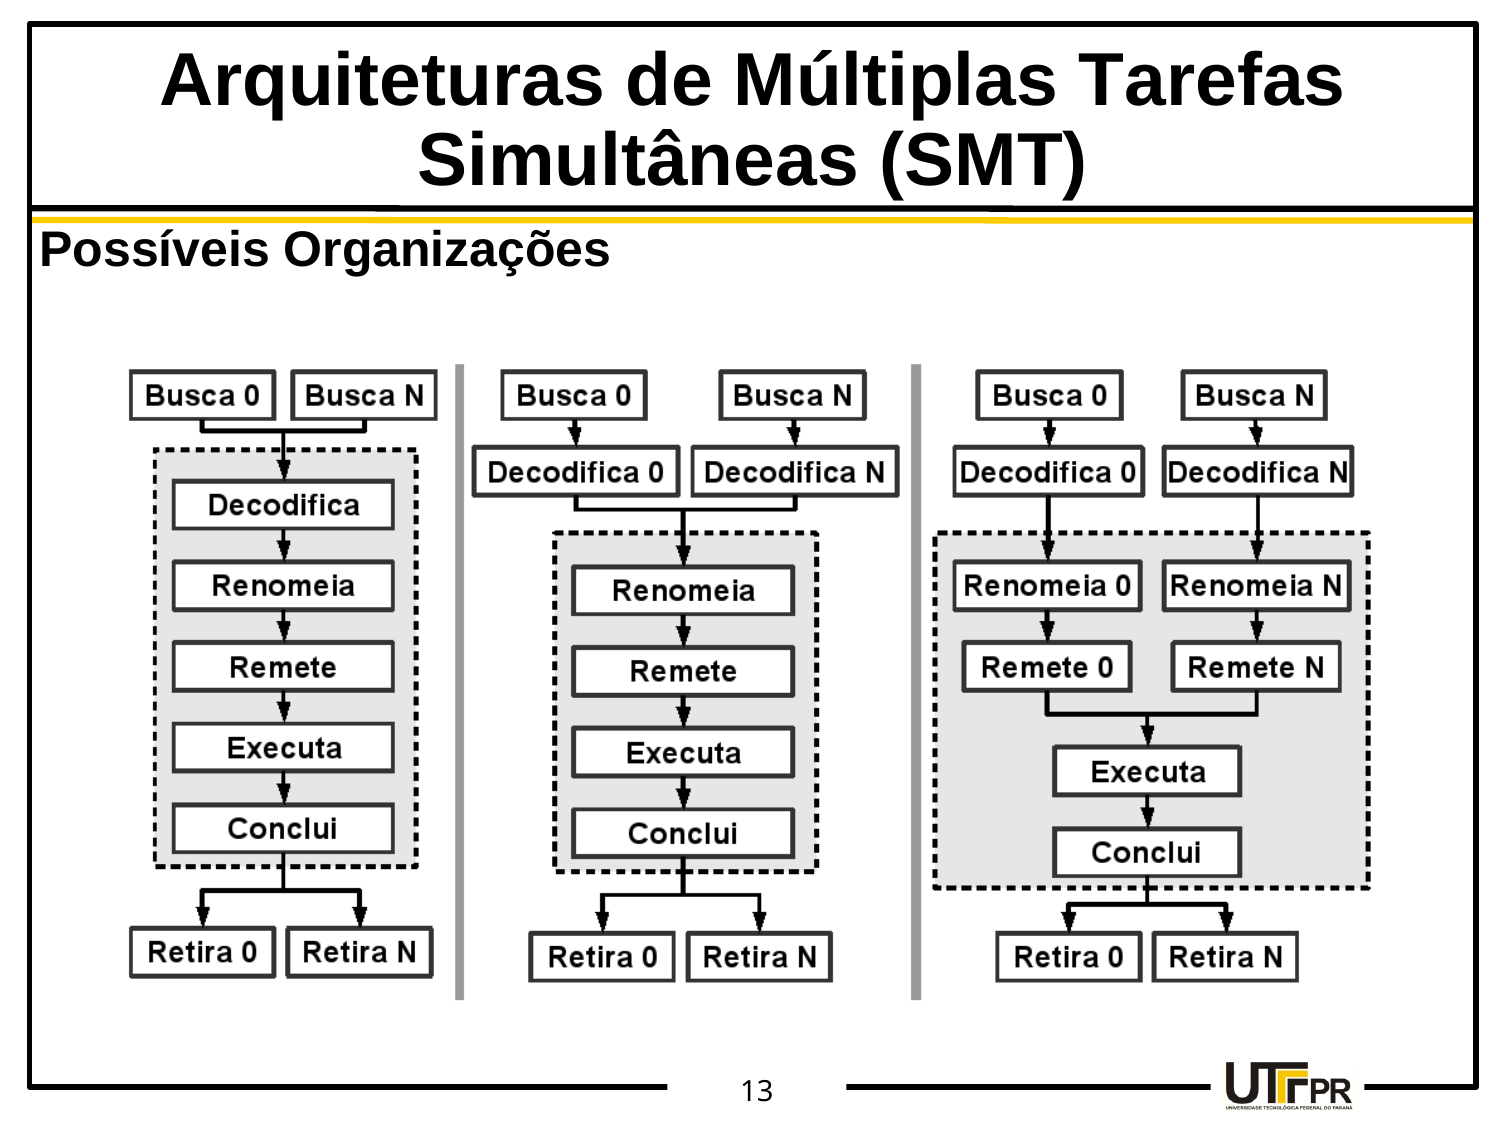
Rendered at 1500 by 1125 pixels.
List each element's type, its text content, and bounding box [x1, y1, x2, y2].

picture [1225, 1062, 1353, 1110]
title Arquiteturas de Múltiplas Tarefas Simultâneas (SMT) [29, 39, 1477, 204]
list Possíveis Organizações [39, 225, 1441, 324]
picture [36, 324, 1464, 1038]
